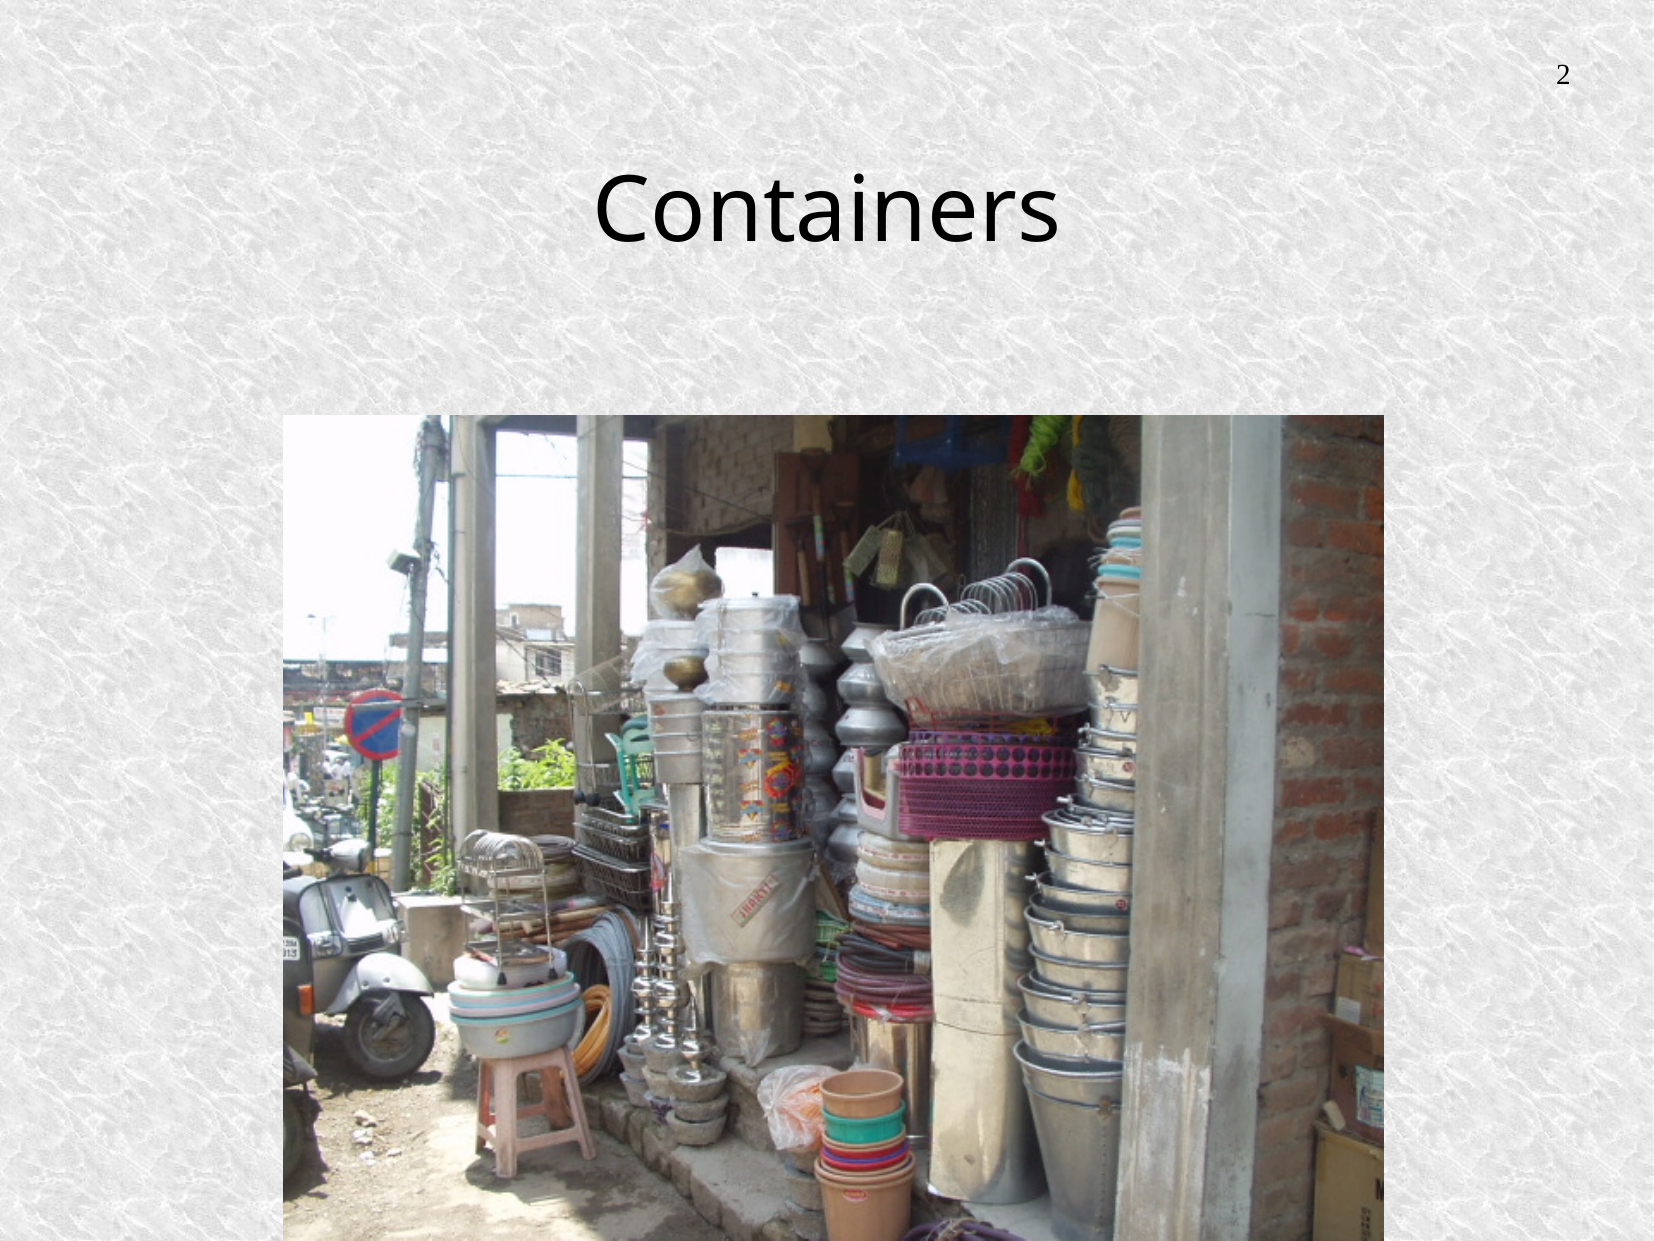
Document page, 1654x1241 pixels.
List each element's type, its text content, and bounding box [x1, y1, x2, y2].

list [121, 344, 1534, 1127]
title Containers [121, 102, 1534, 310]
picture [0, 0, 1654, 1241]
